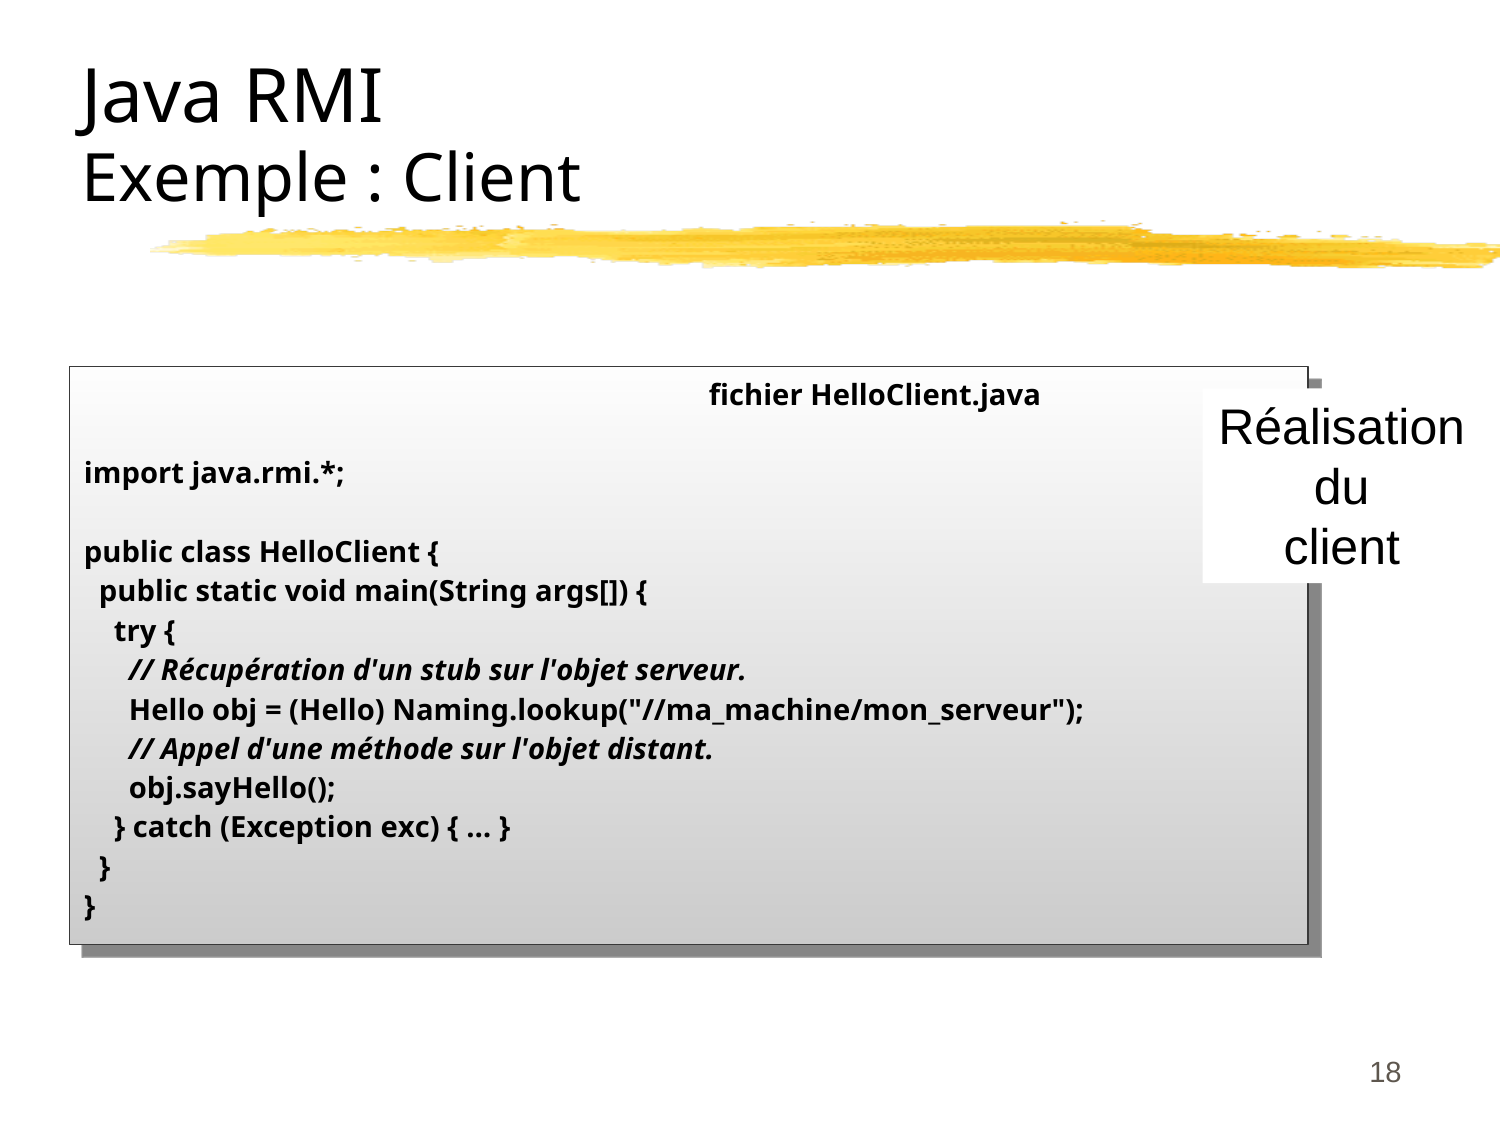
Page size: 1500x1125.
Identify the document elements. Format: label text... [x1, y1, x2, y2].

picture [150, 215, 1500, 279]
text_box fichier HelloClient.java import java.rmi.*; public class HelloClient { public static void main(String args[]) { try { // Récupération d'un stub sur l'objet serveur. Hello obj = (Hello) Naming.lookup("//ma_machine/mon_serveur"); // Appel d'une méthode sur l'objet distant. obj.sayHello(); } catch (Exception exc) { … } } } [69, 366, 1309, 945]
text_box Réalisation du client [1202, 388, 1481, 584]
title Java RMI Exemple : Client [66, 23, 1342, 225]
